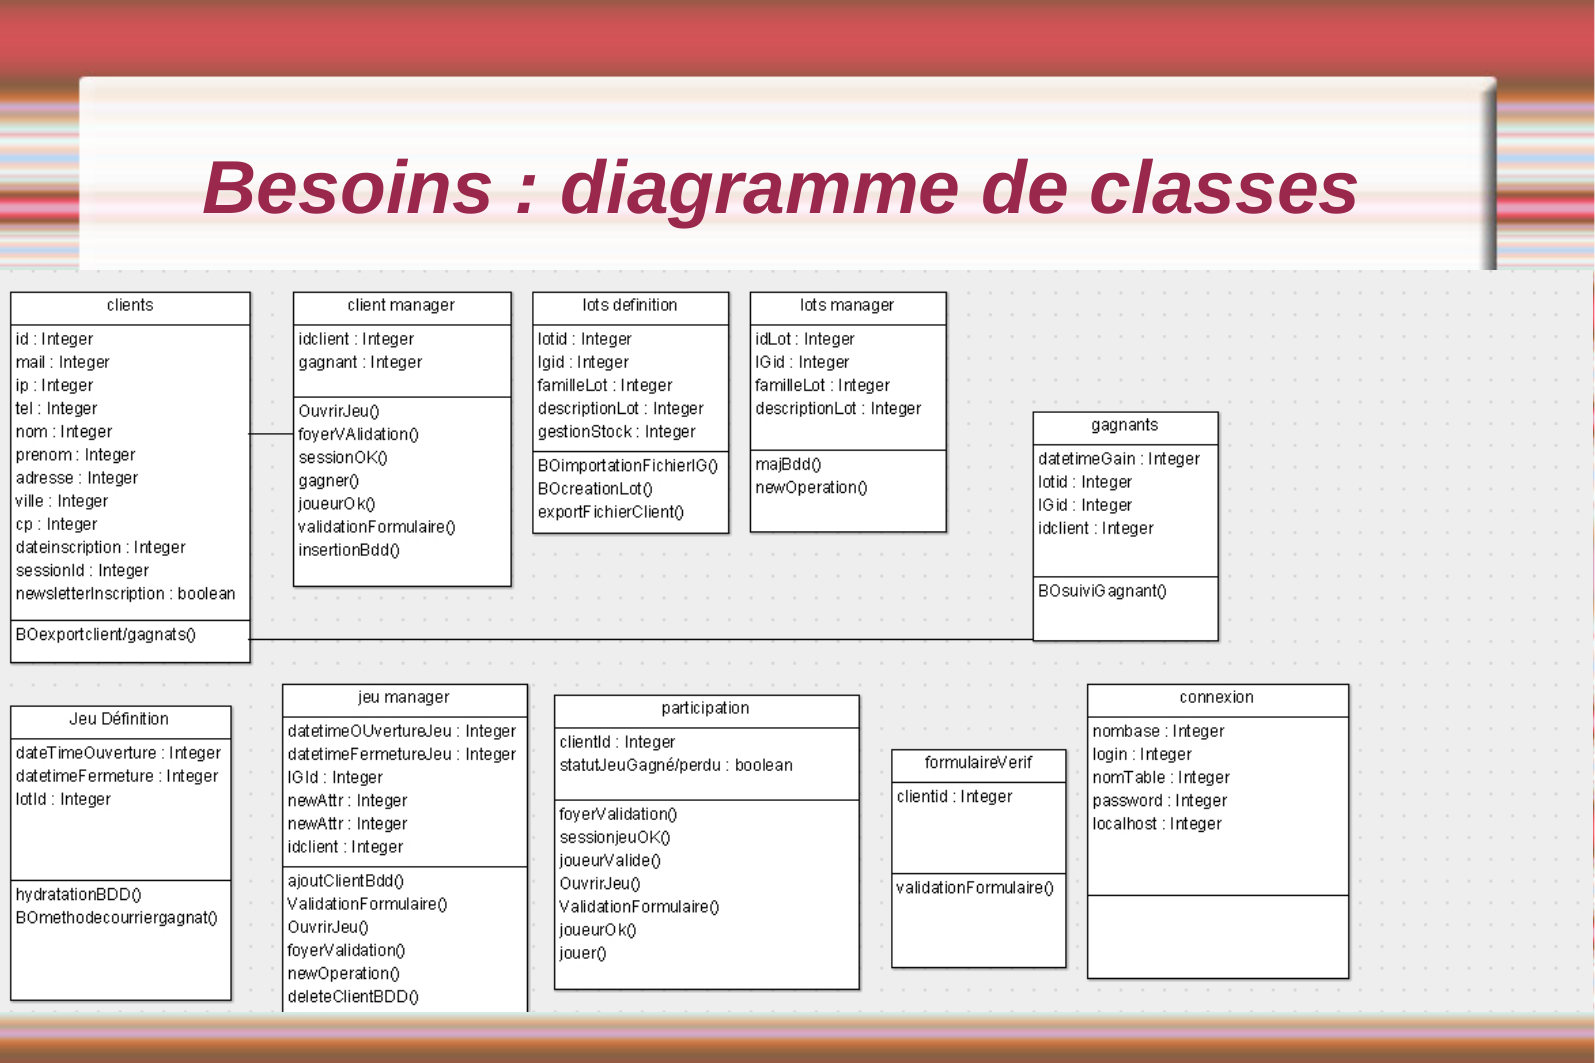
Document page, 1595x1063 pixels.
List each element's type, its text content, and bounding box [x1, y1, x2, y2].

picture [0, 0, 1595, 1063]
title Besoins : diagramme de classes [85, 98, 1479, 270]
